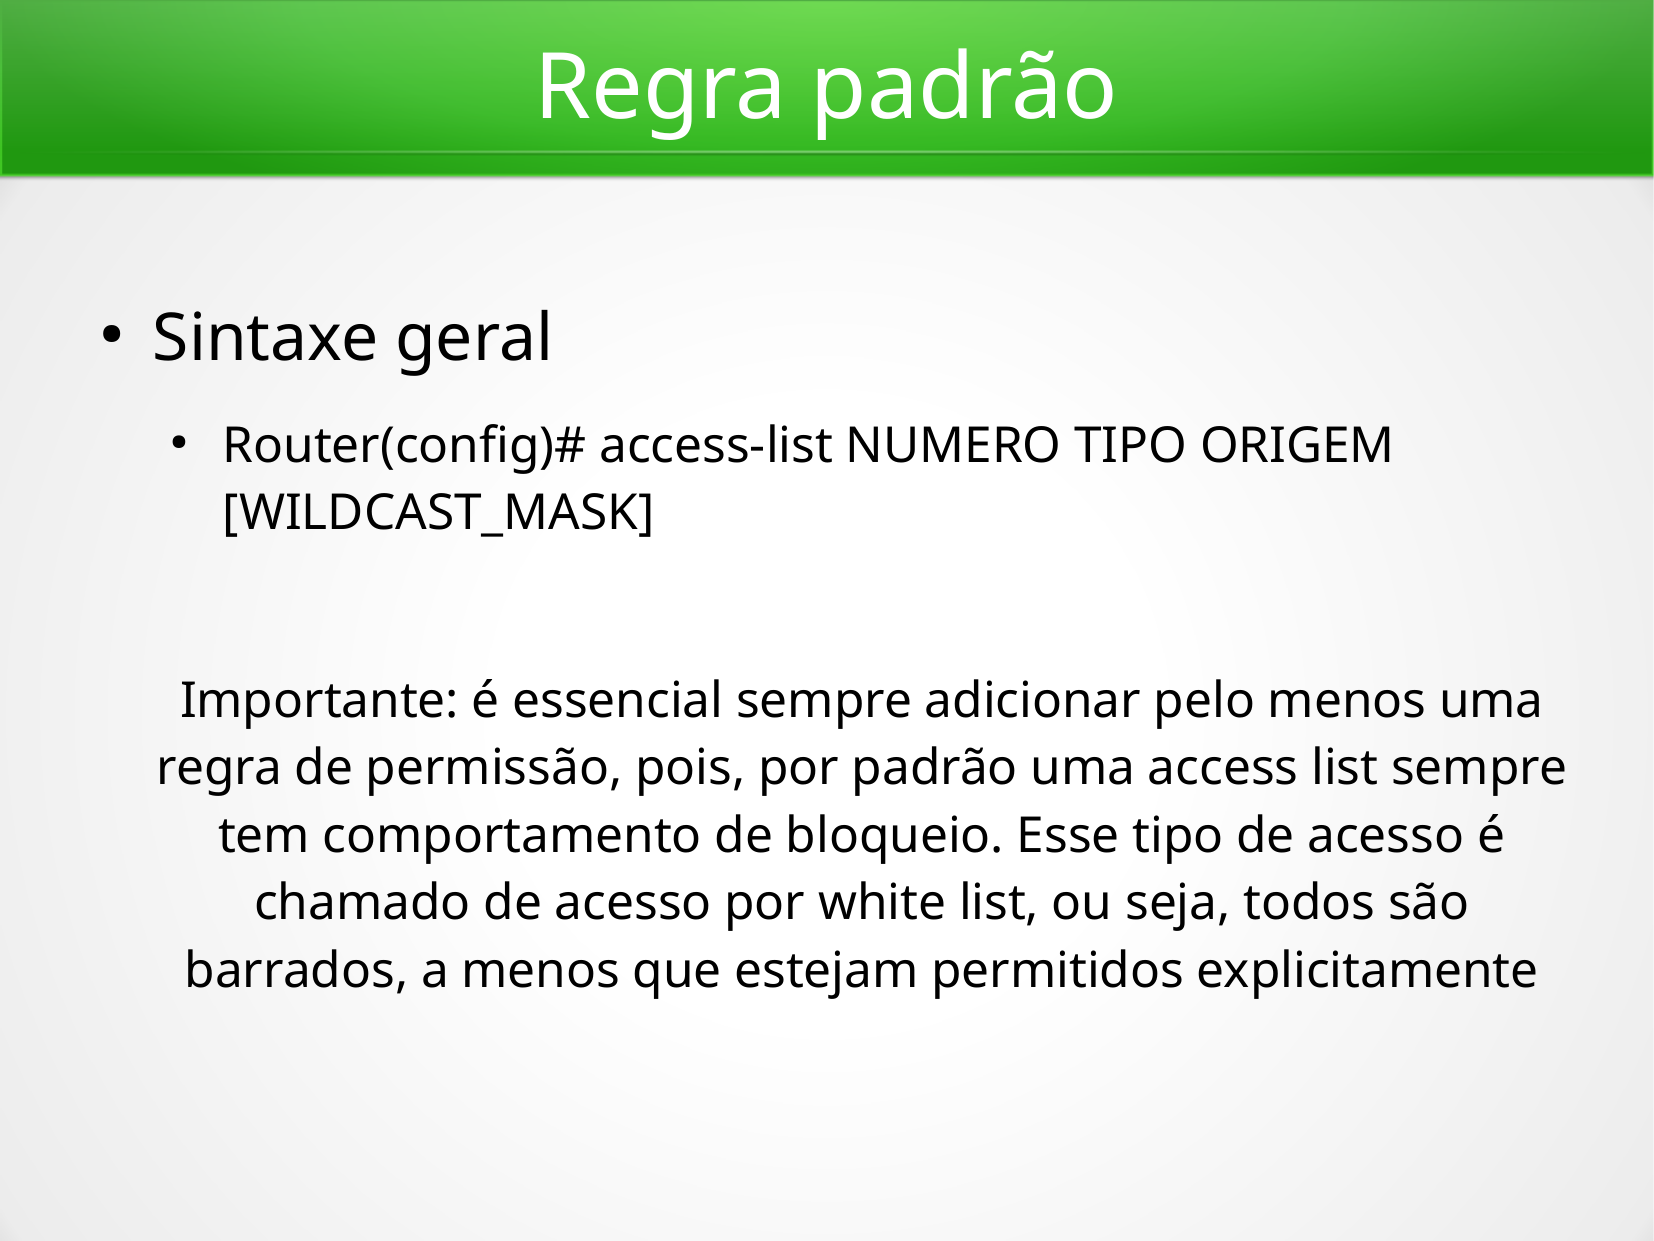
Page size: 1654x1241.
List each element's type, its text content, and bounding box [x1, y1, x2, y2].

title Regra padrão [82, 11, 1571, 154]
picture [0, 0, 1654, 1241]
list Sintaxe geral Router(config)# access-list NUMERO TIPO ORIGEM [WILDCAST_MASK] Importante: é essencial sempre adicionar pelo menos uma regra de permissão, pois, por padrão uma access list sempre tem comportamento de bloqueio. Esse tipo de acesso é chamado de acesso por white list, ou seja, todos são barrados, a menos que estejam permitidos explicitamente [82, 290, 1571, 1010]
